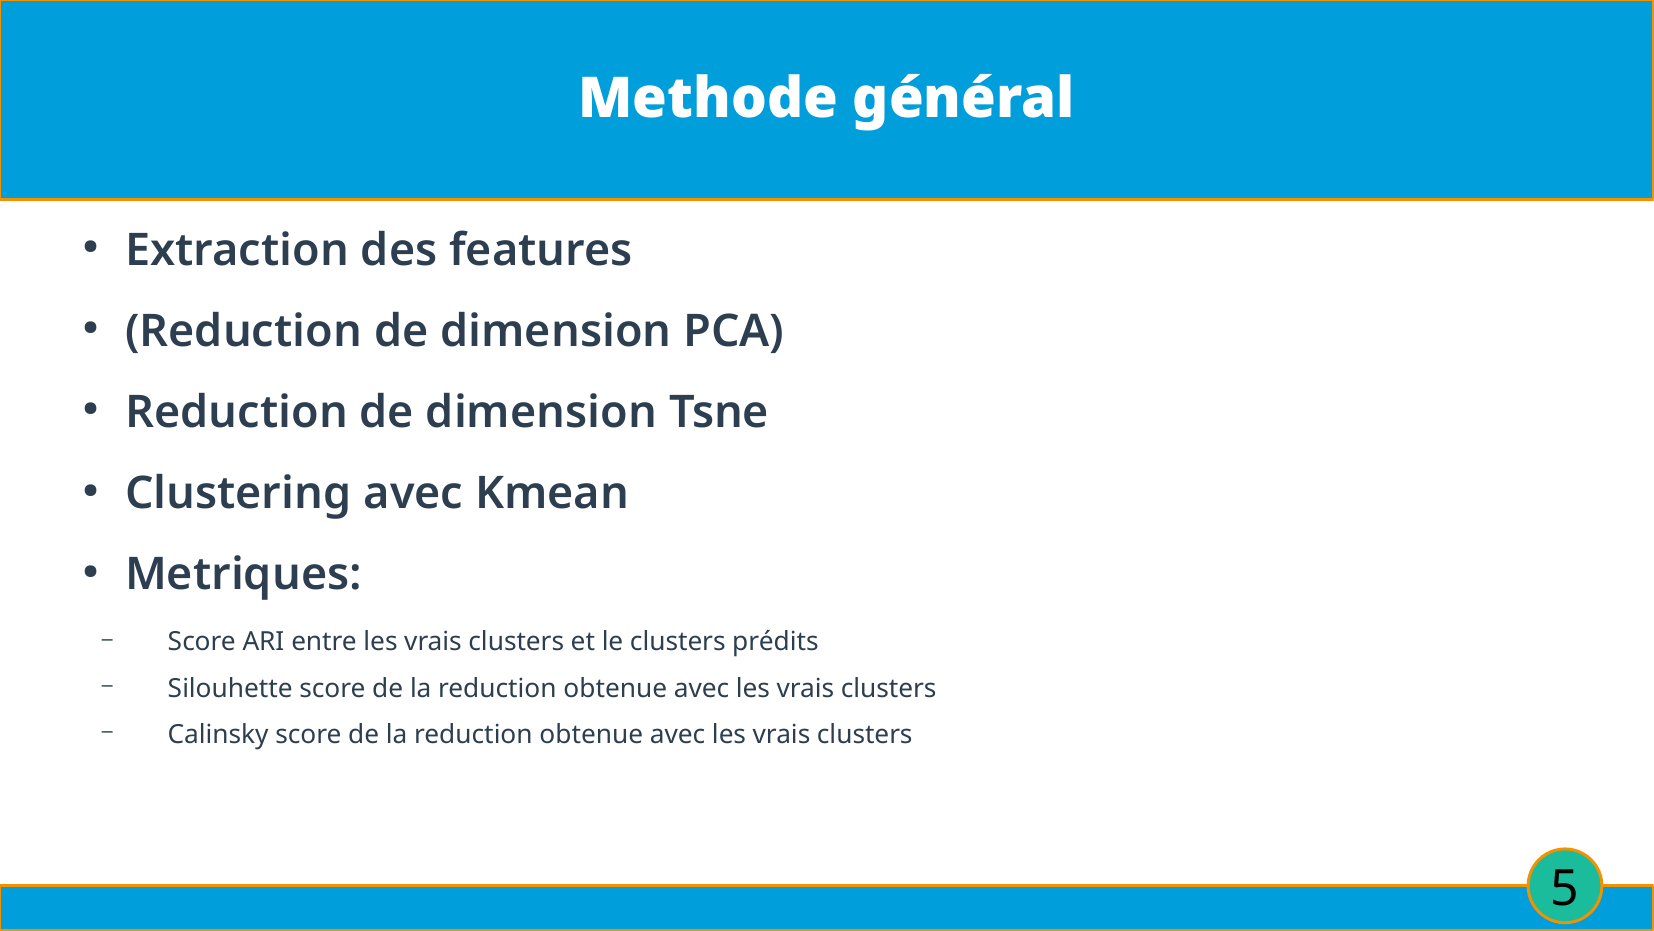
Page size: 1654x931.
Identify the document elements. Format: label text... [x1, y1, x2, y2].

title Methode général [59, 37, 1595, 155]
list Extraction des features (Reduction de dimension PCA) Reduction de dimension Tsne Clustering avec Kmean Metriques: Score ARI entre les vrais clusters et le clusters prédits Silouhette score de la reduction obtenue avec les vrais clusters Calinsky score de la reduction obtenue avec les vrais clusters [82, 217, 1571, 758]
